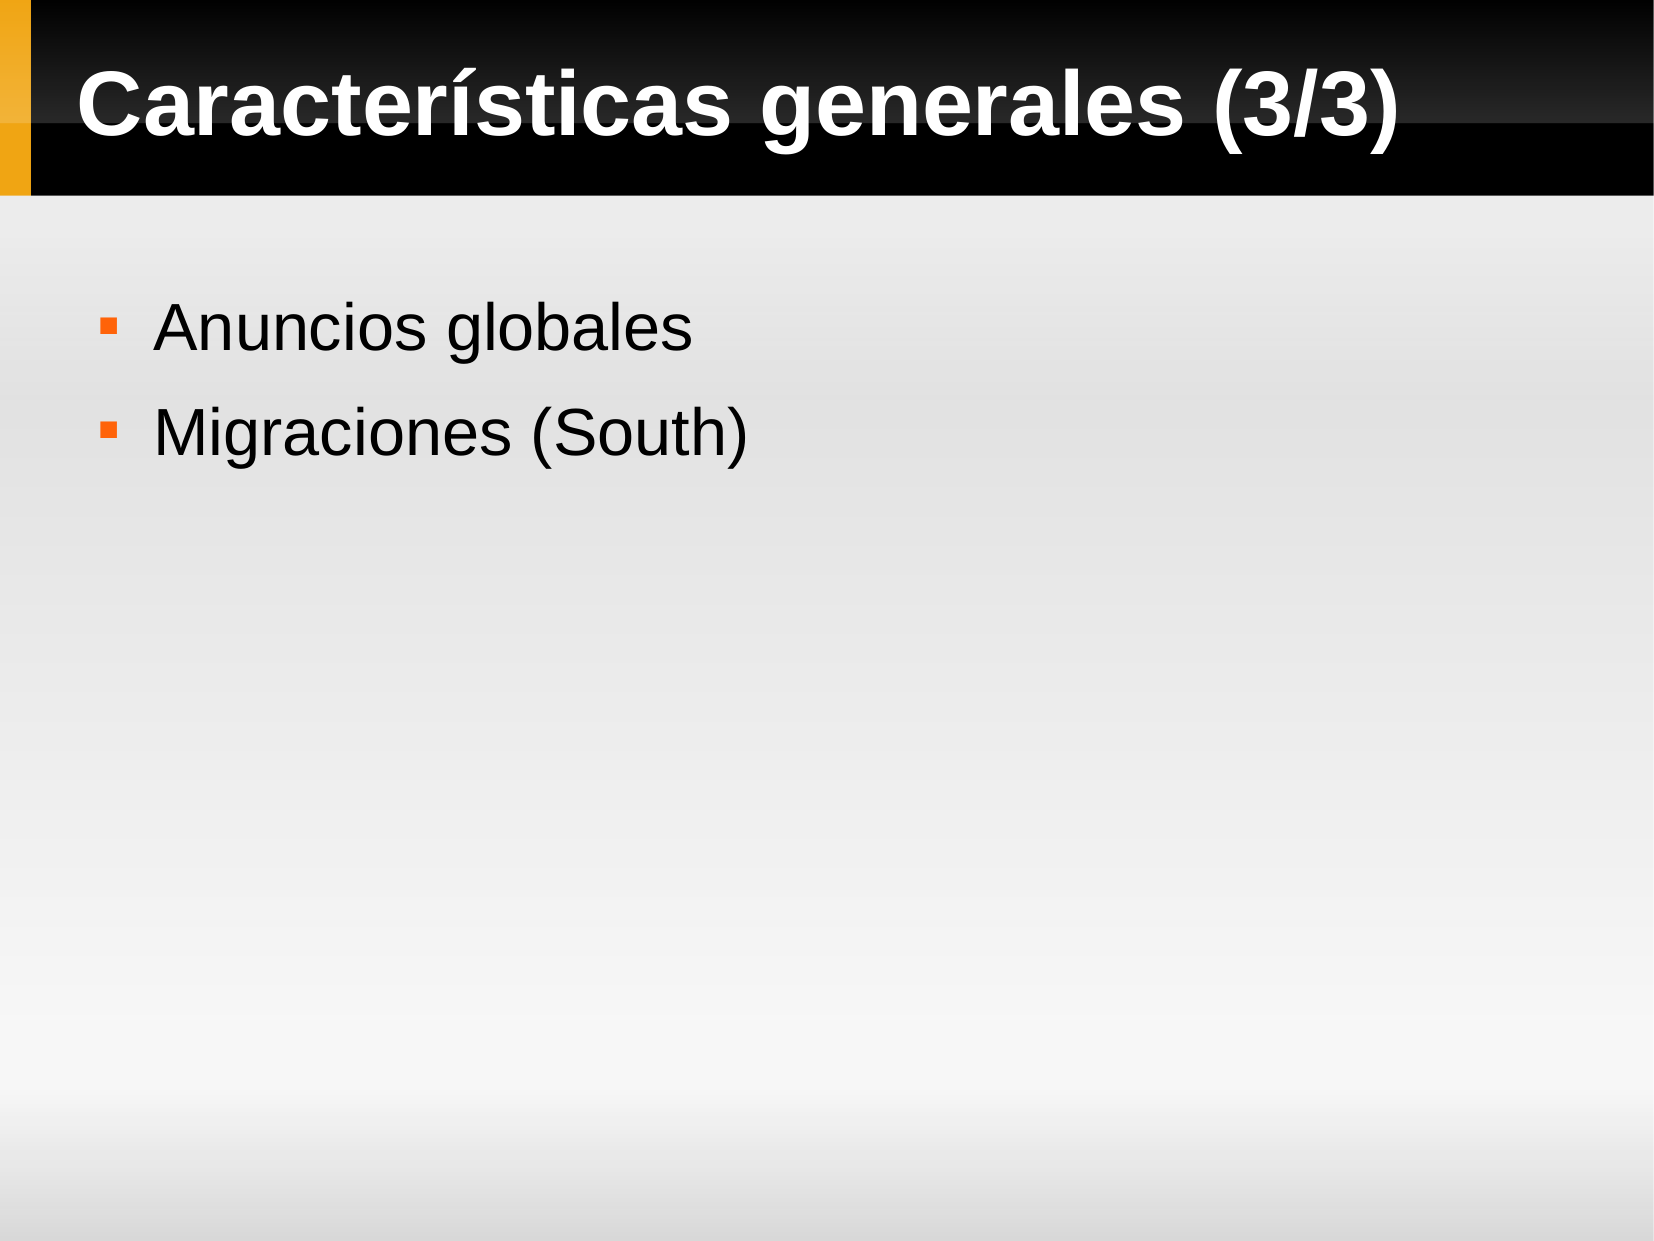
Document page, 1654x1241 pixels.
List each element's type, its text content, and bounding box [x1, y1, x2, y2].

picture [0, 0, 1654, 1241]
list Anuncios globales Migraciones (South) [82, 290, 1571, 1109]
title Características generales (3/3) [76, 0, 1565, 208]
